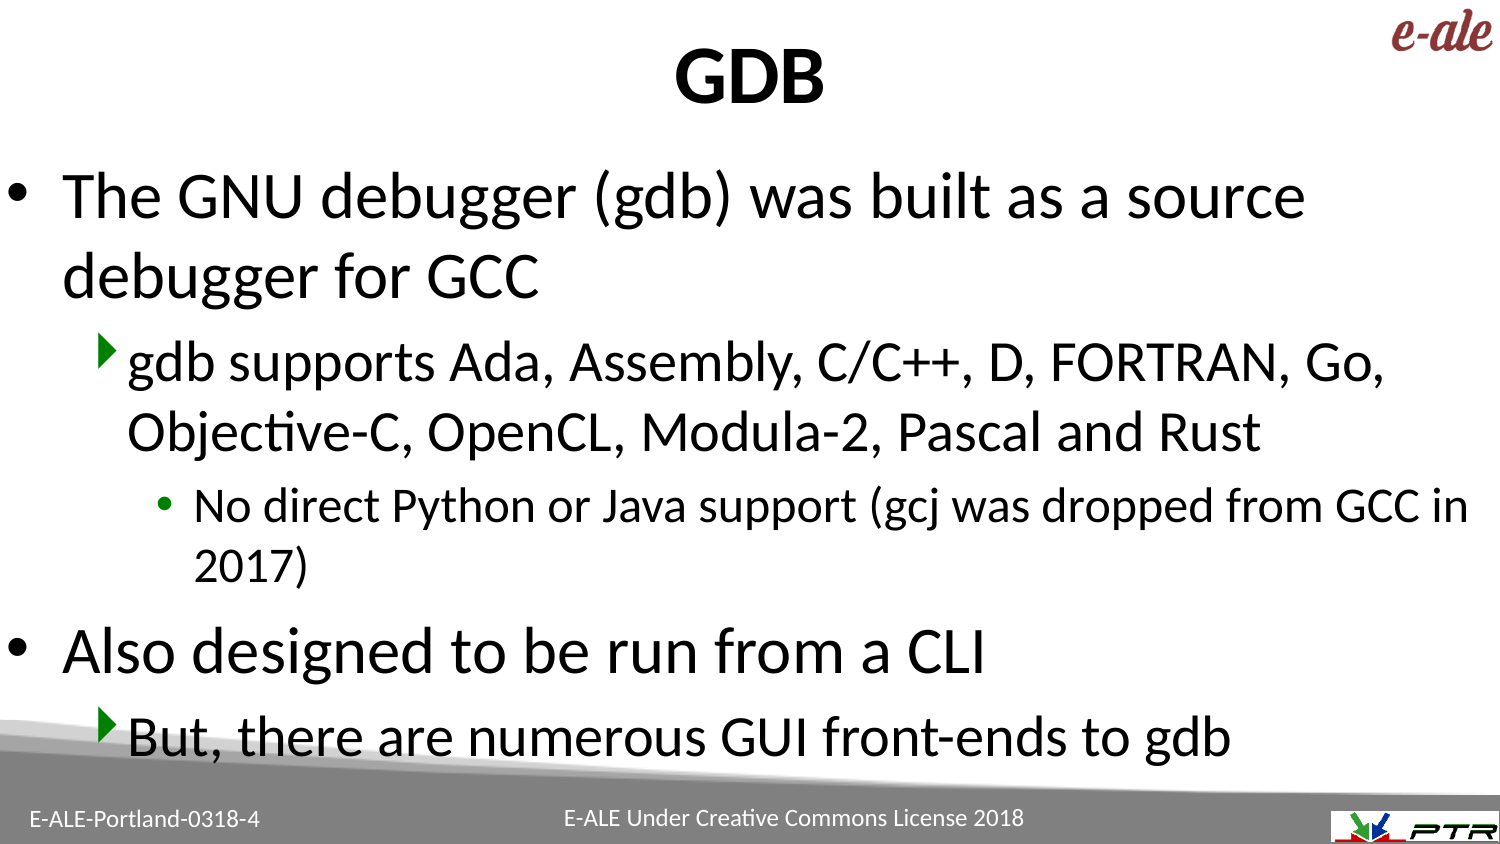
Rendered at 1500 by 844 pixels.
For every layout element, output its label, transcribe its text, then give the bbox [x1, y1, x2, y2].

picture [0, 718, 1500, 795]
title GDB [1, 0, 1500, 141]
slide_number E-ALE-Portland-0318-<number> [14, 794, 365, 840]
picture [1331, 811, 1499, 842]
list The GNU debugger (gdb) was built as a source debugger for GCC gdb supports Ada, Assembly, C/C++, D, FORTRAN, Go, Objective-C, OpenCL, Modula-2, Pascal and Rust No direct Python or Java support (gcj was dropped from GCC in 2017) Also designed to be run from a CLI But, there are numerous GUI front-ends to gdb [5, 151, 1490, 769]
